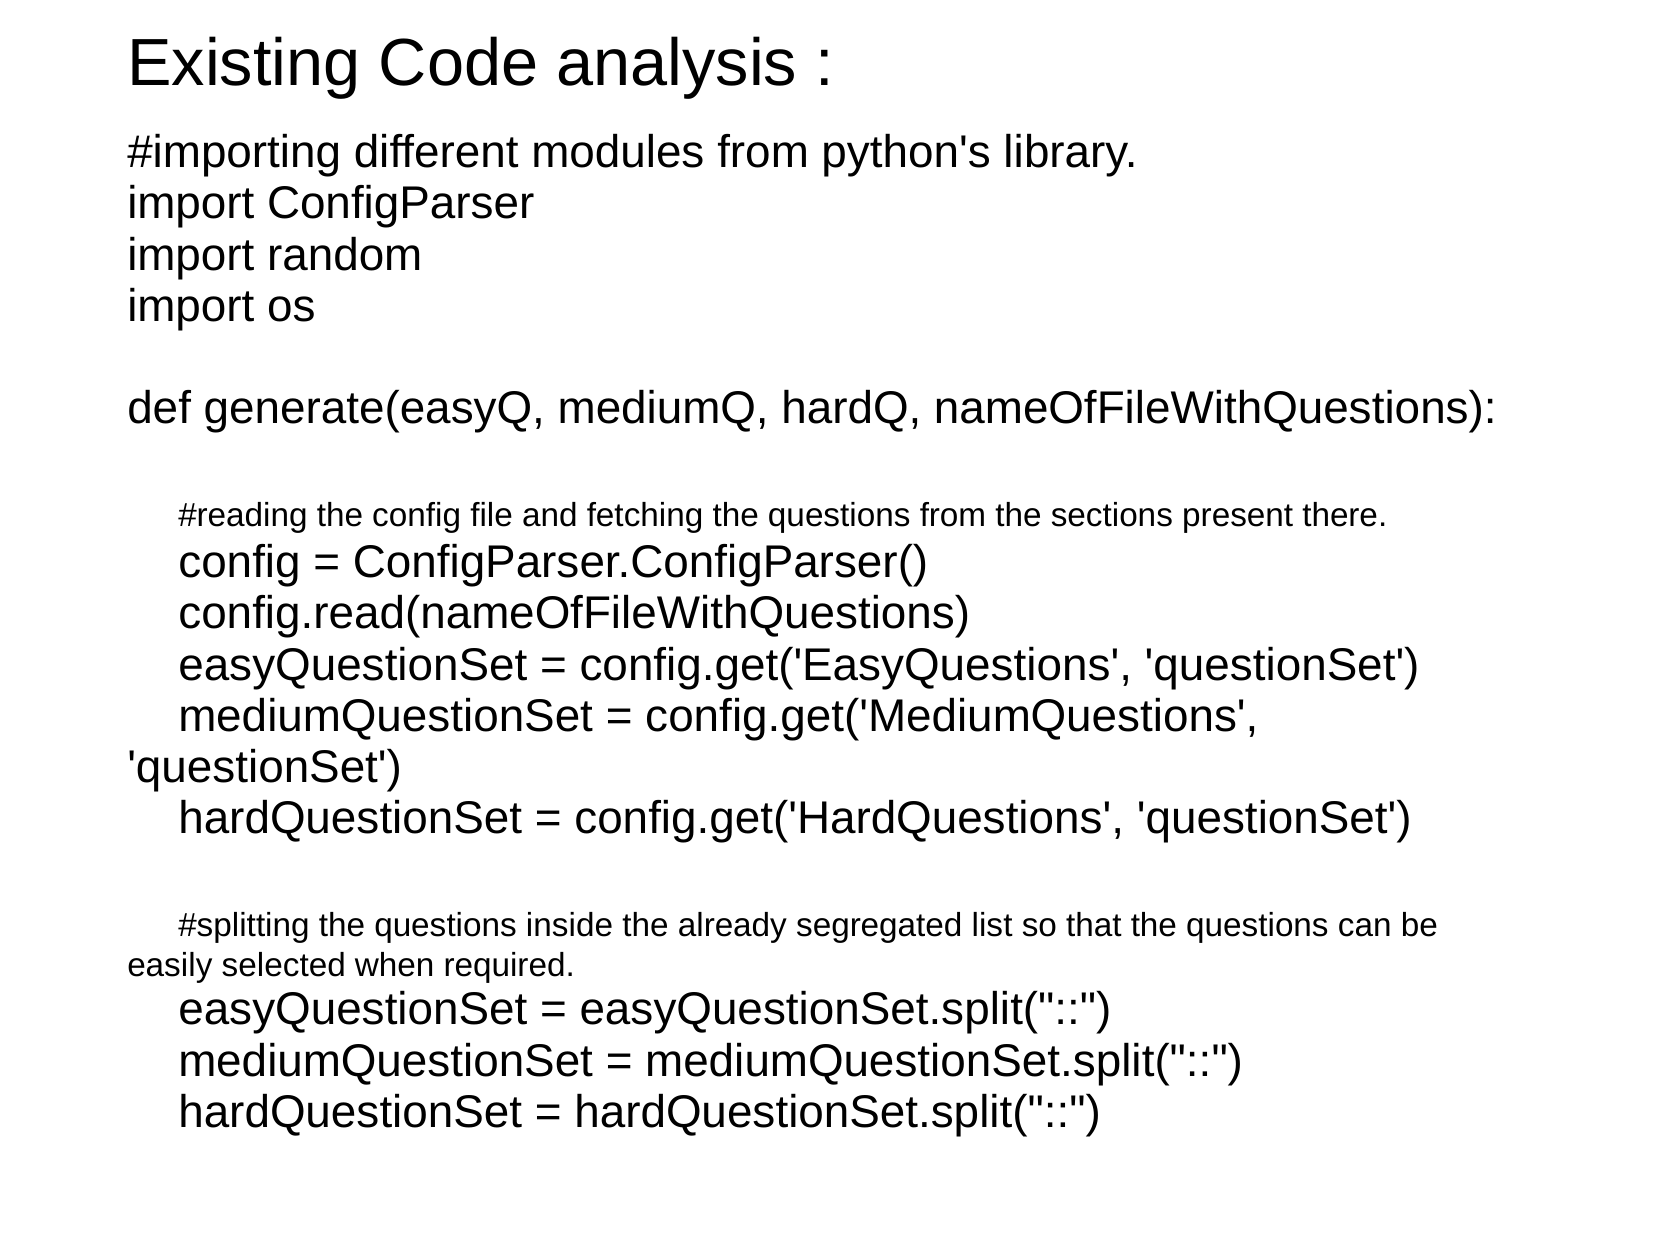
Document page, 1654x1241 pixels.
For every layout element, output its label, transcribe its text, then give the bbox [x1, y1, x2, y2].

text_box #importing different modules from python's library. import ConfigParser import random import os def generate(easyQ, mediumQ, hardQ, nameOfFileWithQuestions): #reading the config file and fetching the questions from the sections present there. config = ConfigParser.ConfigParser() config.read(nameOfFileWithQuestions) easyQuestionSet = config.get('EasyQuestions', 'questionSet') mediumQuestionSet = config.get('MediumQuestions', 'questionSet') hardQuestionSet = config.get('HardQuestions', 'questionSet') #splitting the questions inside the already segregated list so that the questions can be easily selected when required. easyQuestionSet = easyQuestionSet.split("::") mediumQuestionSet = mediumQuestionSet.split("::") hardQuestionSet = hardQuestionSet.split("::") [112, 118, 1538, 1145]
text_box Existing Code analysis : [112, 18, 1388, 108]
